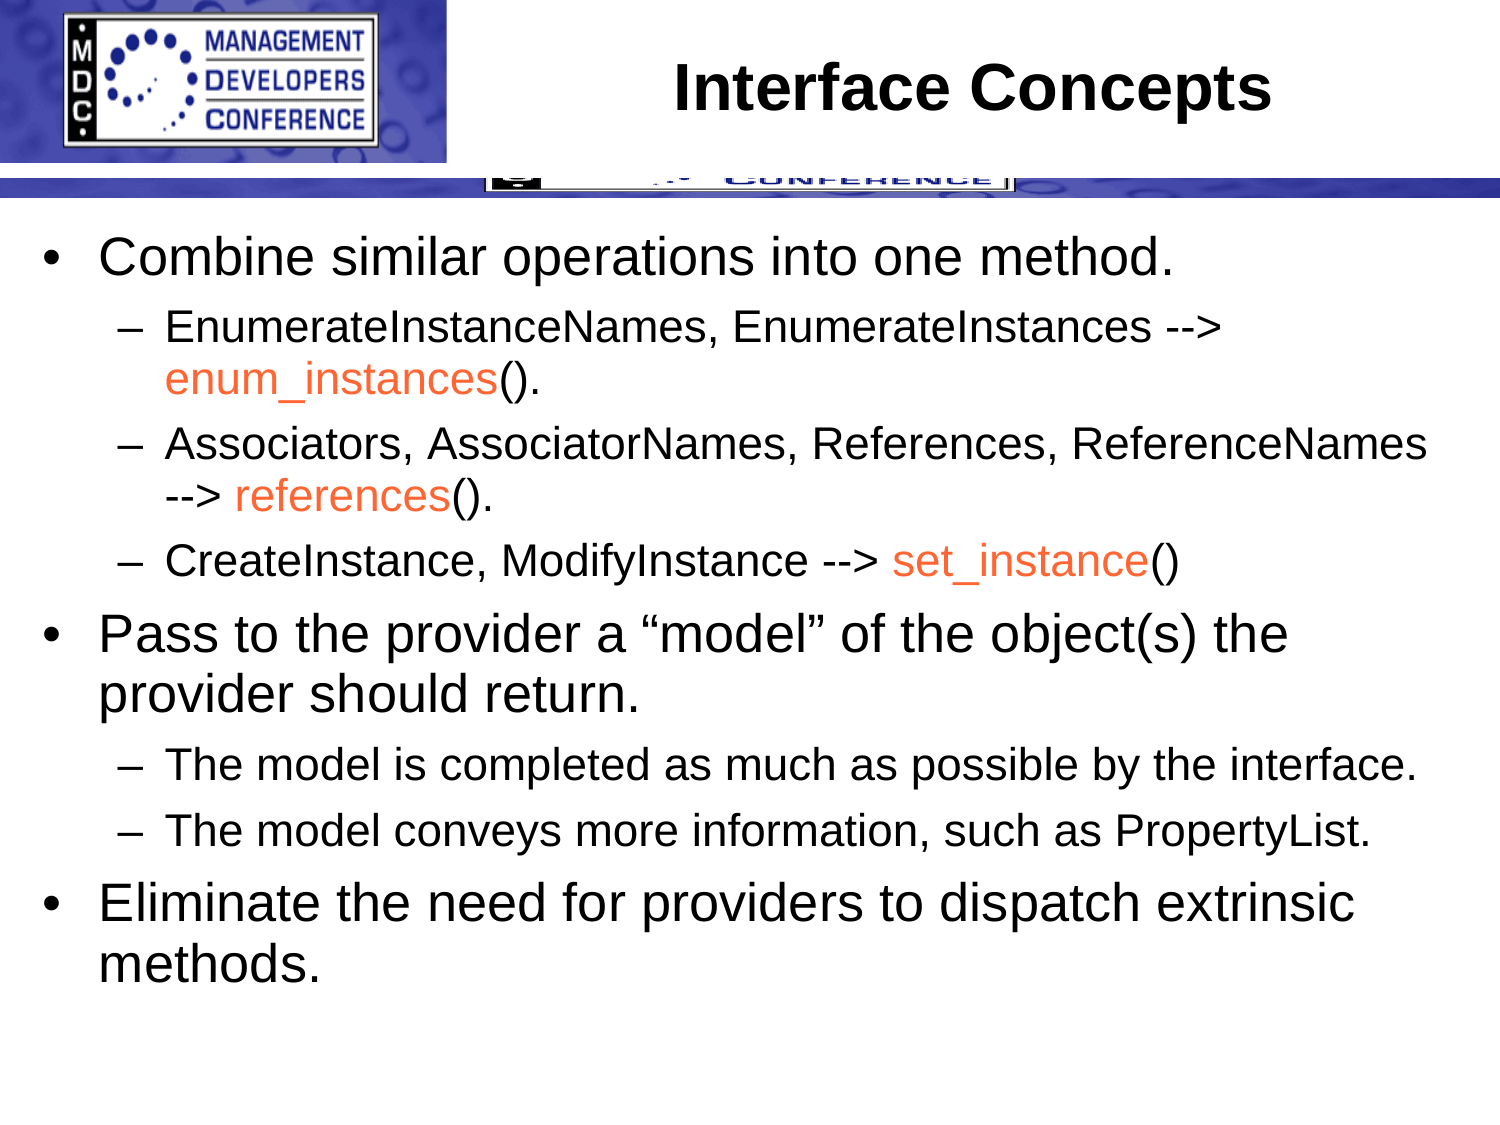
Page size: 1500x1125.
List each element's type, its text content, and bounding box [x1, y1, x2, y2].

title Interface Concepts [447, 0, 1500, 176]
picture [0, 178, 1500, 198]
picture [0, 0, 447, 163]
list Combine similar operations into one method. EnumerateInstanceNames, EnumerateInstances --> enum_instances(). Associators, AssociatorNames, References, ReferenceNames --> references(). CreateInstance, ModifyInstance --> set_instance() Pass to the provider a “model” of the object(s) the provider should return. The model is completed as much as possible by the interface. The model conveys more information, such as PropertyList. Eliminate the need for providers to dispatch extrinsic methods. [42, 226, 1433, 1086]
